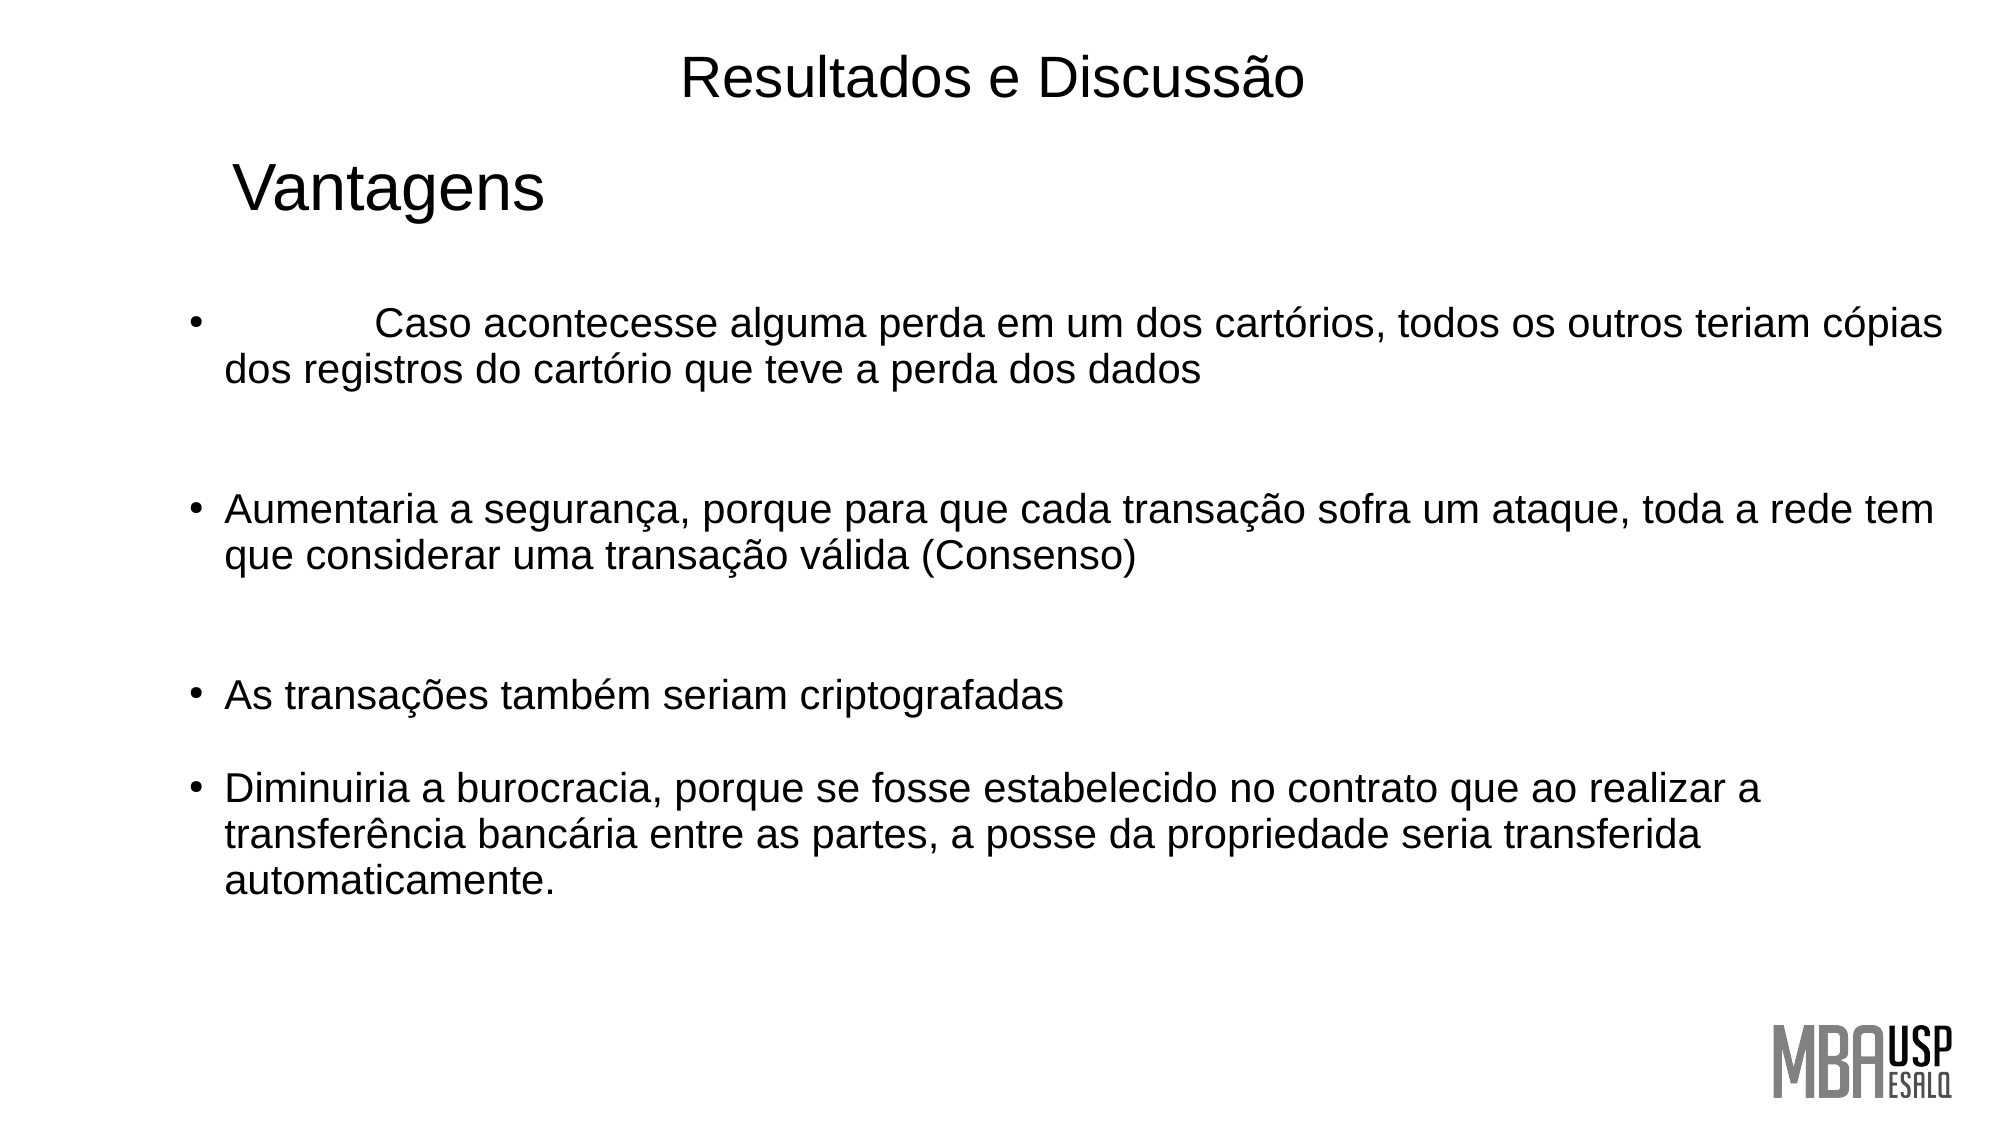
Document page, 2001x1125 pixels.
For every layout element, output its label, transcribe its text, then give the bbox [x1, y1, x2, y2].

picture [1765, 1021, 1960, 1102]
text_box Resultados e Discussão [37, 37, 1951, 118]
text_box Vantagens Caso acontecesse alguma perda em um dos cartórios, todos os outros teriam cópias dos registros do cartório que teve a perda dos dados Aumentaria a segurança, porque para que cada transação sofra um ataque, toda a rede tem que considerar uma transação válida (Consenso) As transações também seriam criptografadas Diminuiria a burocracia, porque se fosse estabelecido no contrato que ao realizar a transferência bancária entre as partes, a posse da propriedade seria transferida automaticamente. [82, 150, 1951, 976]
